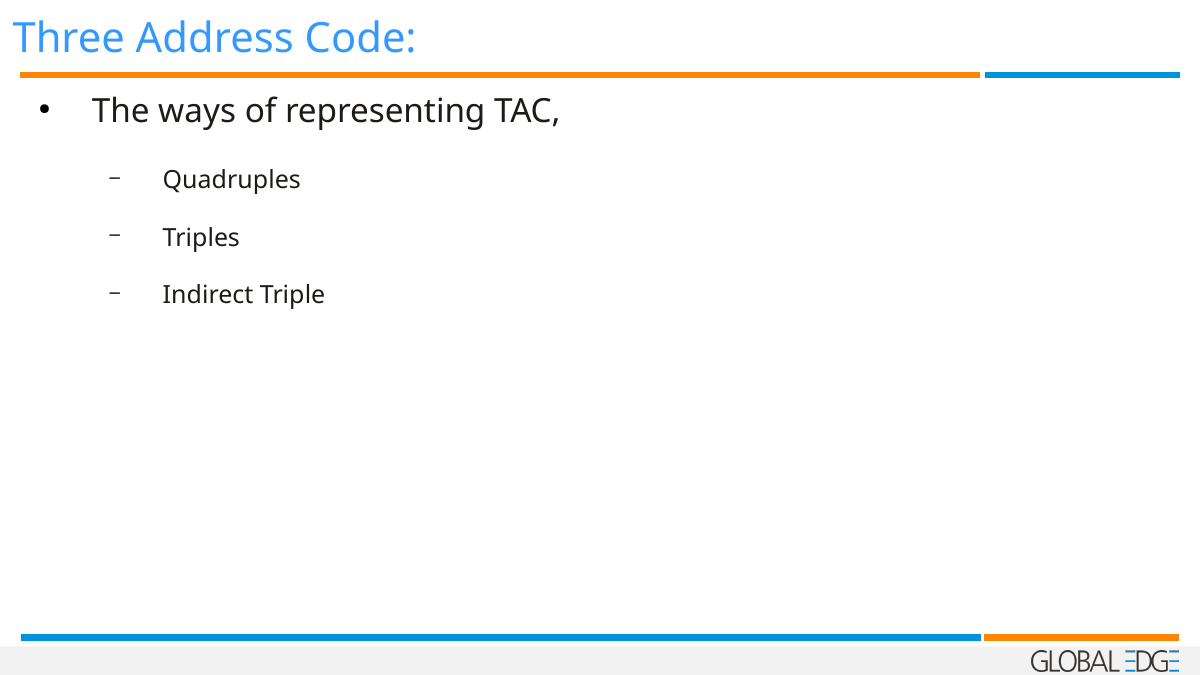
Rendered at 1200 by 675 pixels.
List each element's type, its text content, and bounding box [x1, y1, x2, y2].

title Three Address Code: [12, 9, 1088, 63]
list The ways of representing TAC, Quadruples Triples Indirect Triple [21, 86, 1182, 627]
picture [1031, 650, 1179, 672]
